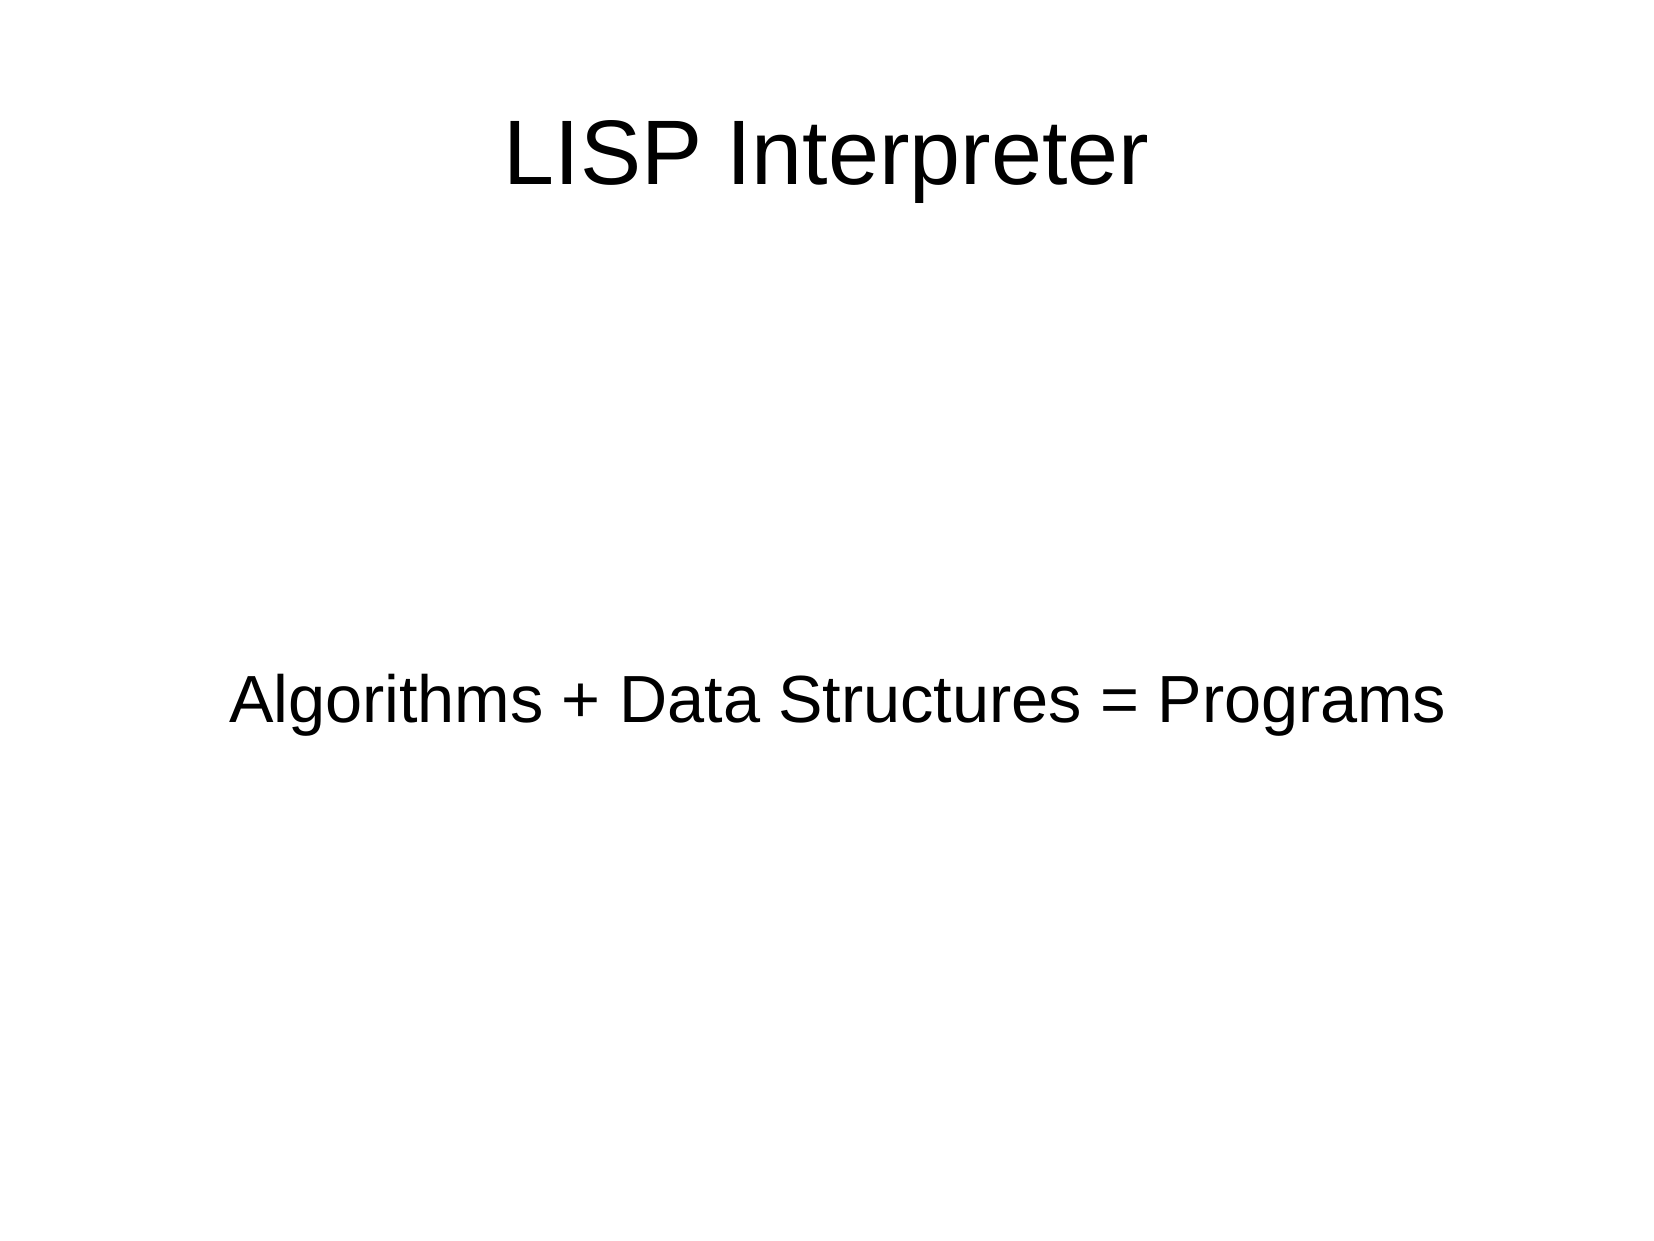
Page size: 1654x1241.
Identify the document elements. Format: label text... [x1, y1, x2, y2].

subtitle Algorithms + Data Structures = Programs [82, 290, 1571, 1109]
title LISP Interpreter [82, 49, 1571, 257]
